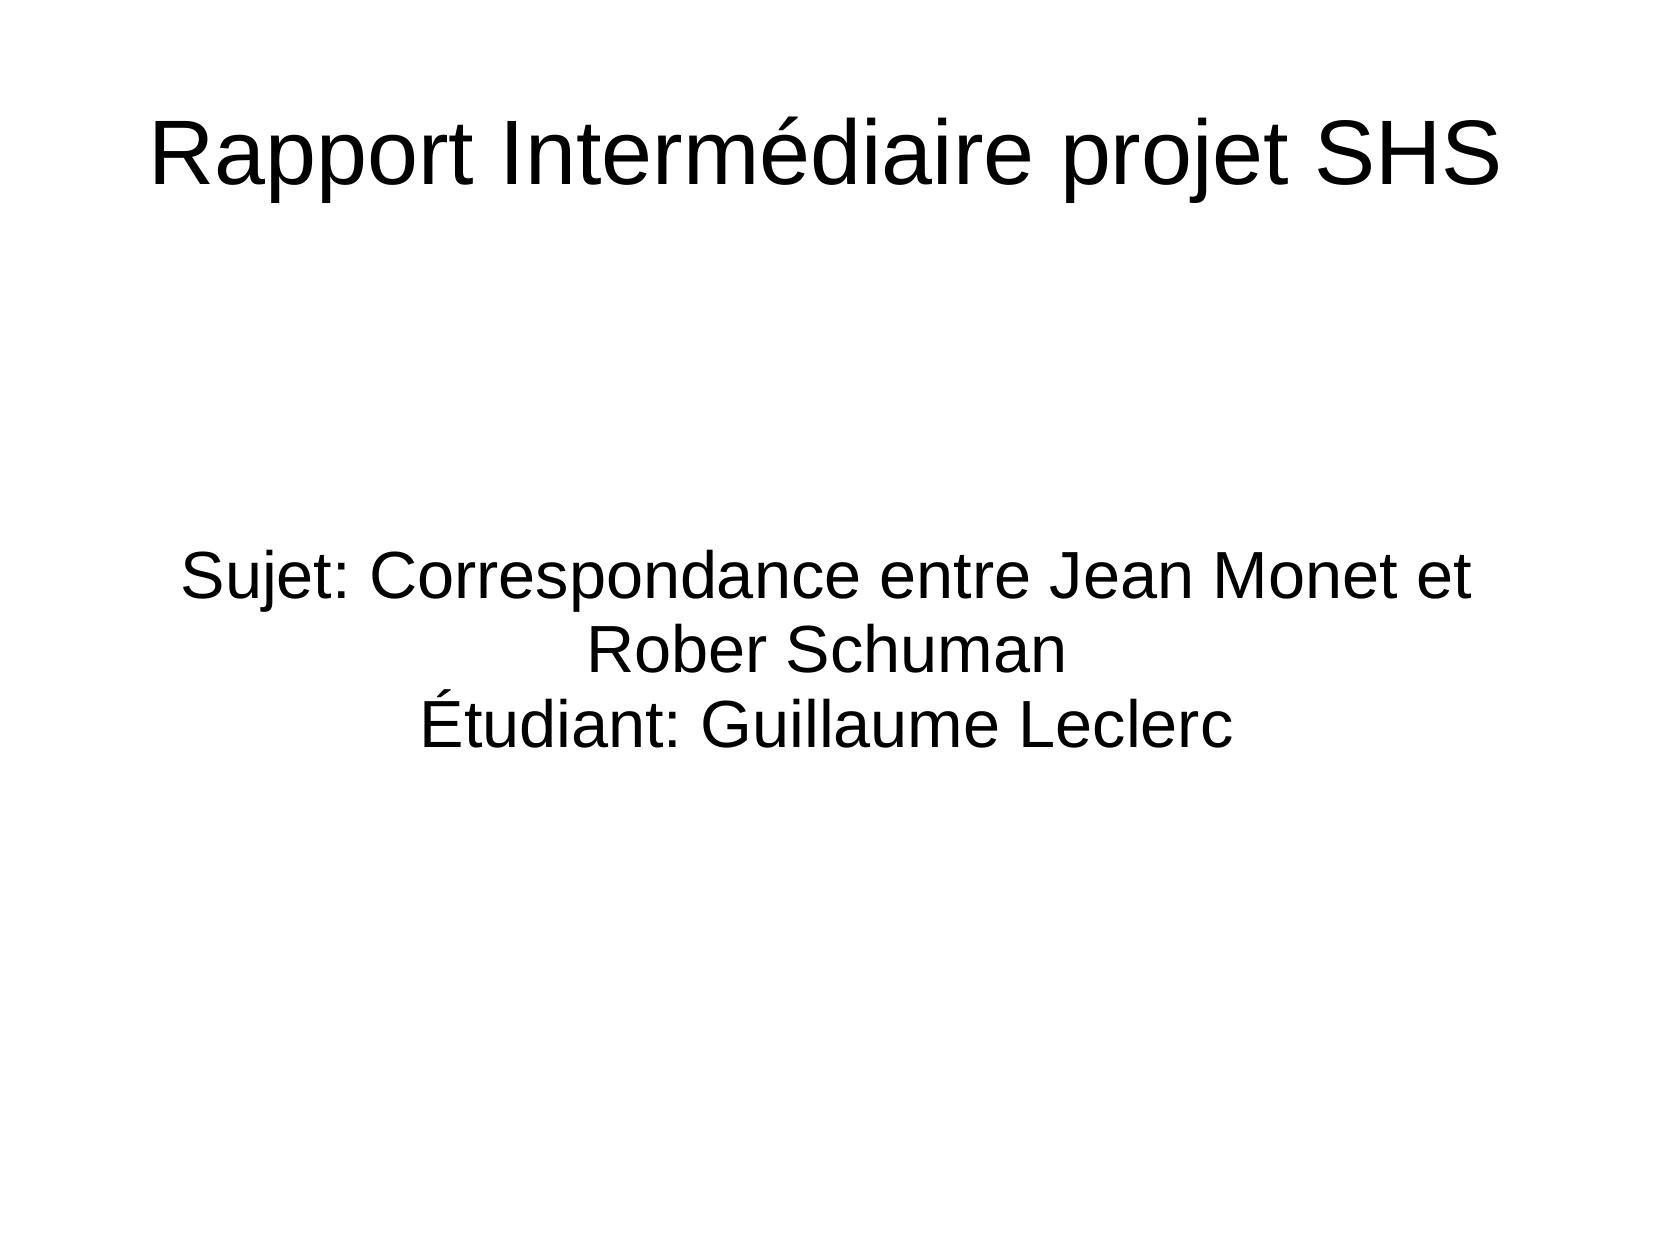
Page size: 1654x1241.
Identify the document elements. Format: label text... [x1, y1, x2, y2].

title Rapport Intermédiaire projet SHS [82, 49, 1571, 257]
subtitle Sujet: Correspondance entre Jean Monet et Rober Schuman Étudiant: Guillaume Leclerc [82, 290, 1571, 1010]
